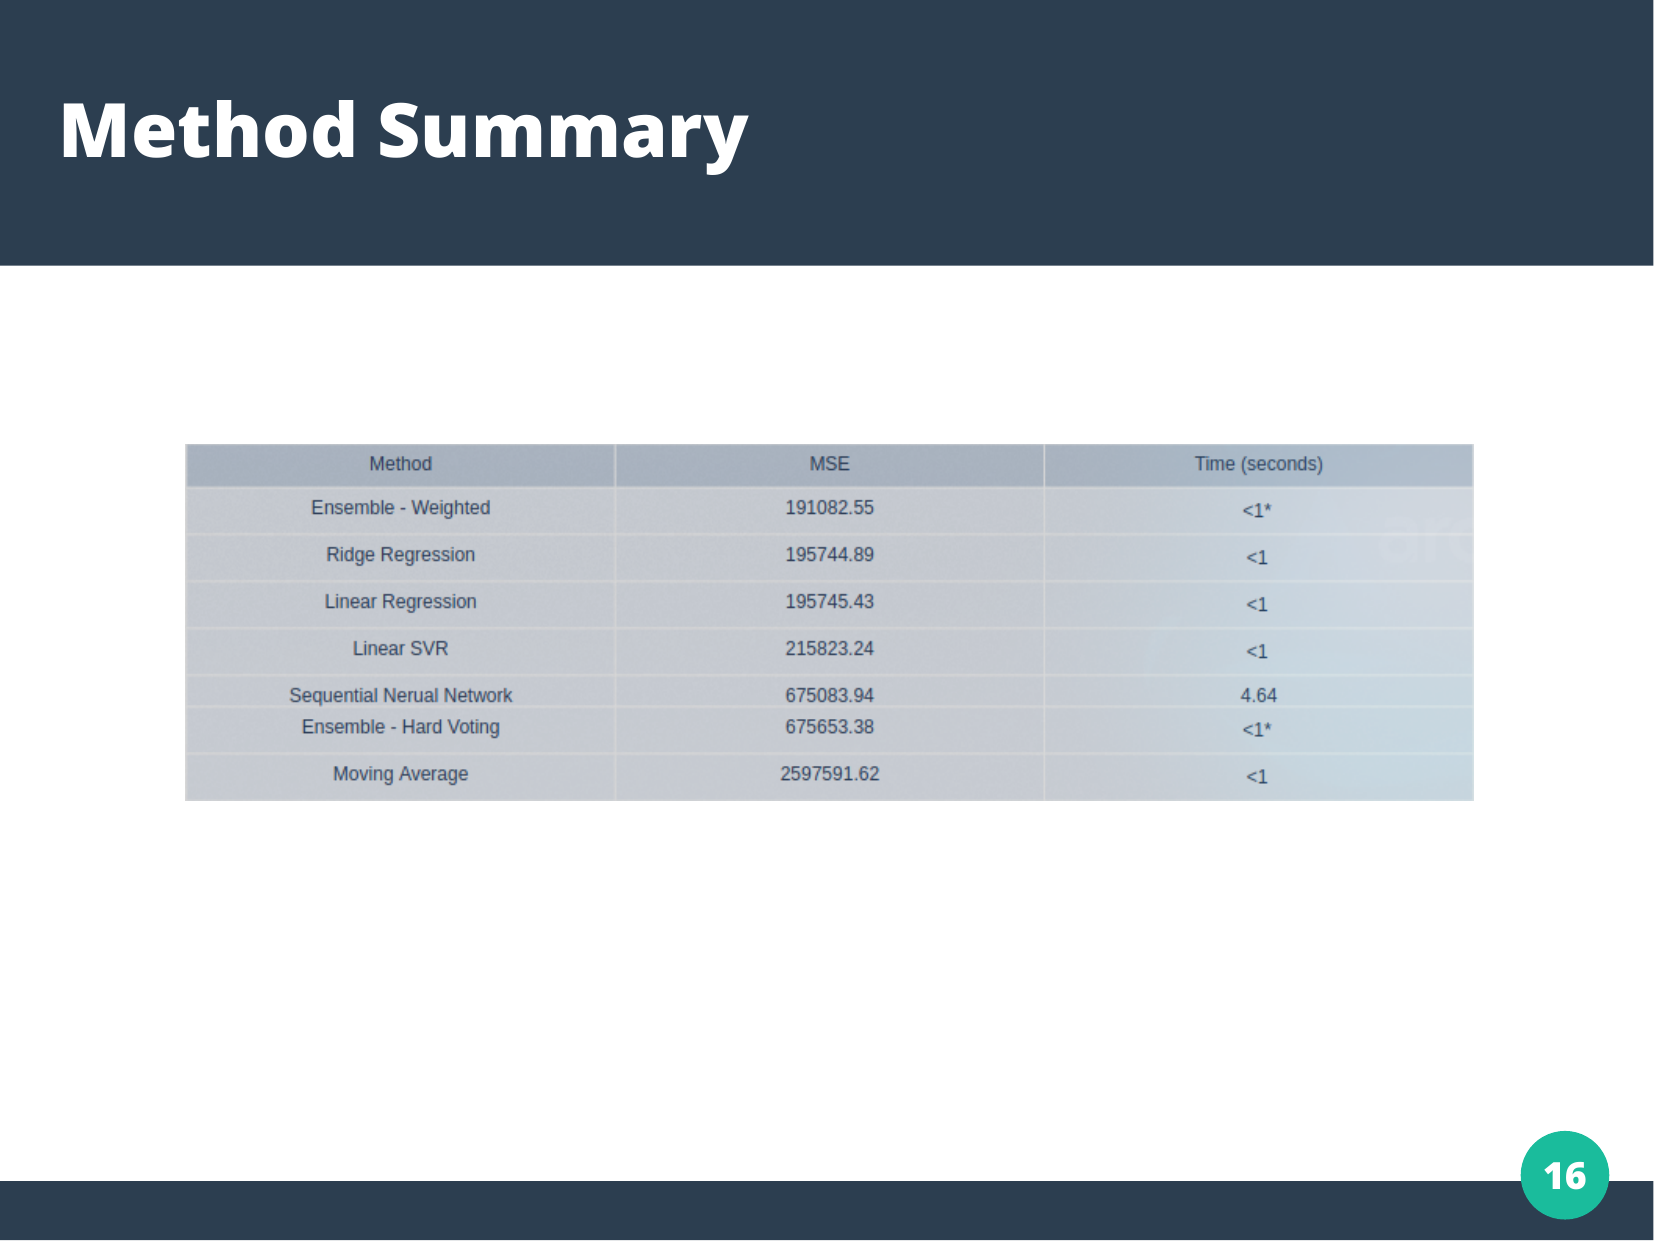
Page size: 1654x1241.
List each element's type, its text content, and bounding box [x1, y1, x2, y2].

title Method Summary [59, 49, 1595, 207]
picture [185, 444, 1474, 801]
